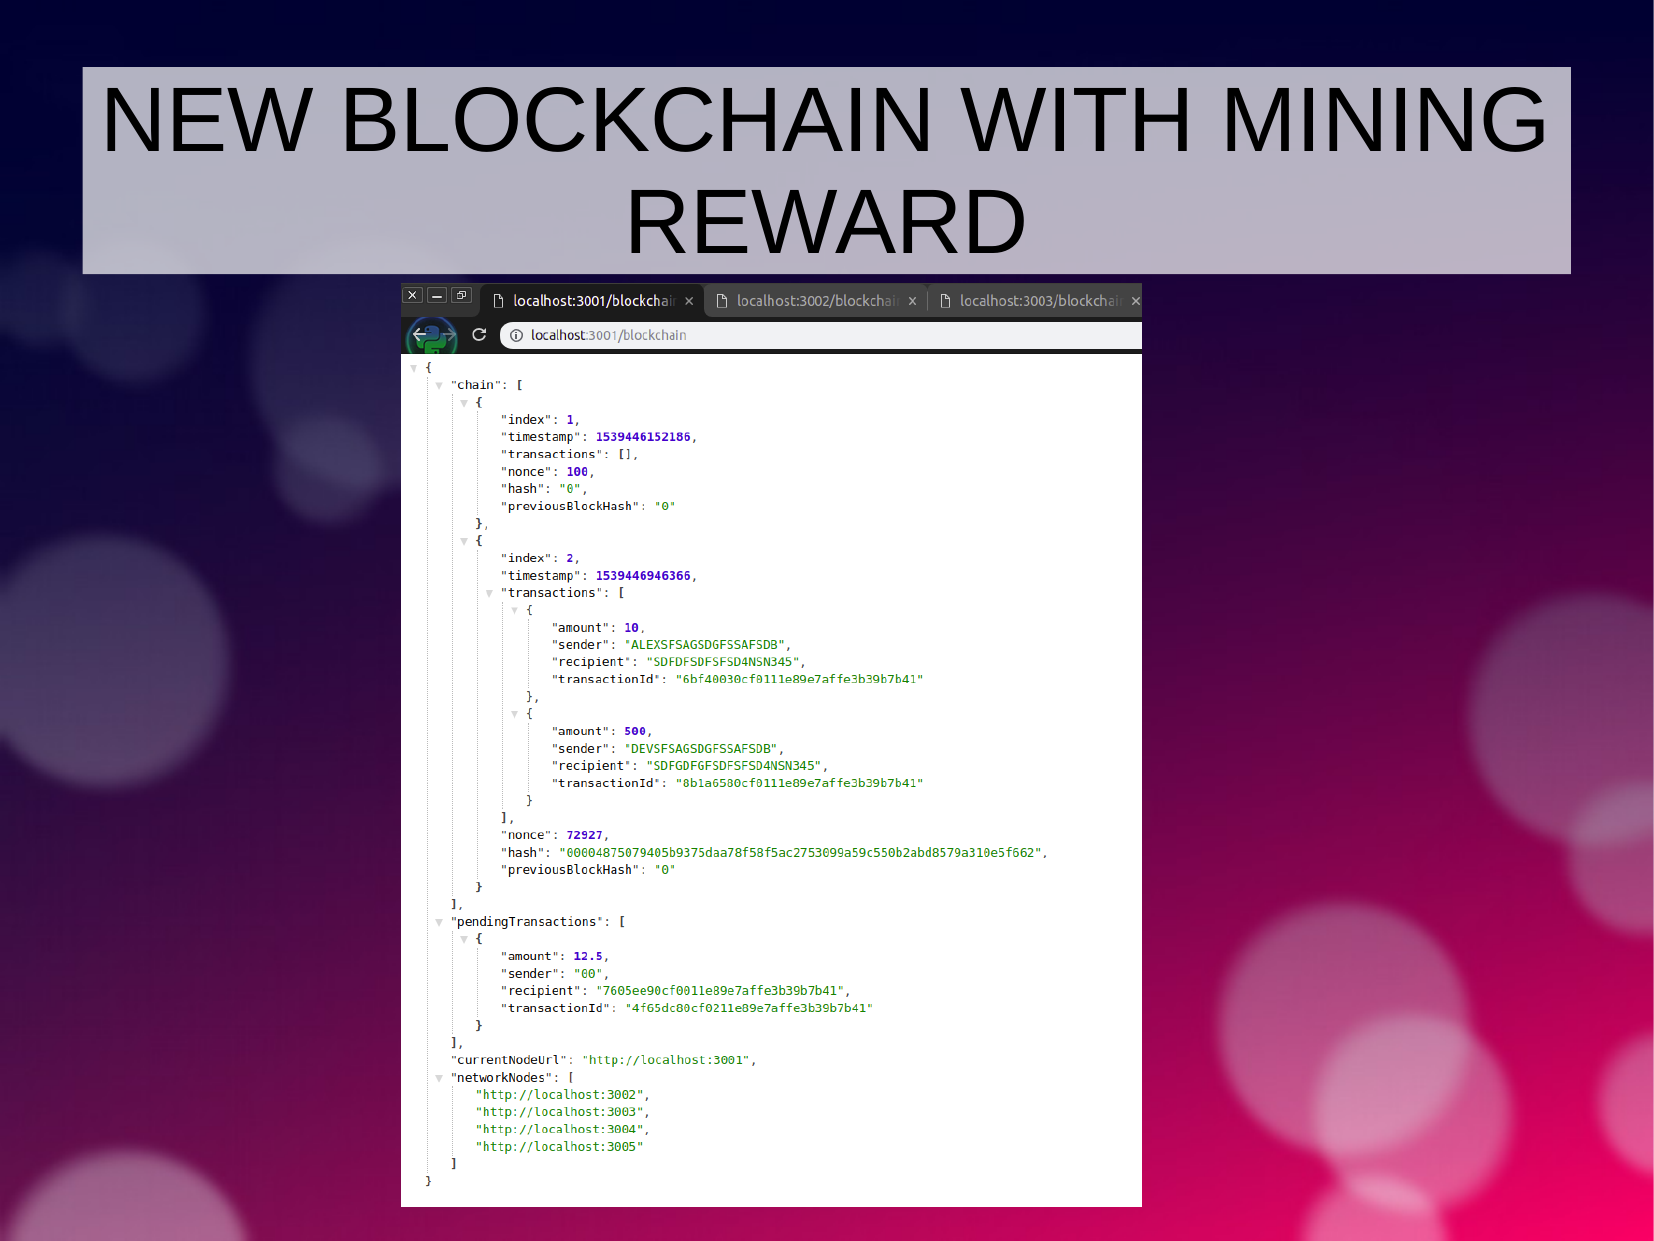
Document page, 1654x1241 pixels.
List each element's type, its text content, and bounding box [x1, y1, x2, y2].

title NEW BLOCKCHAIN WITH MINING REWARD [82, 67, 1571, 275]
picture [0, 0, 1654, 1241]
